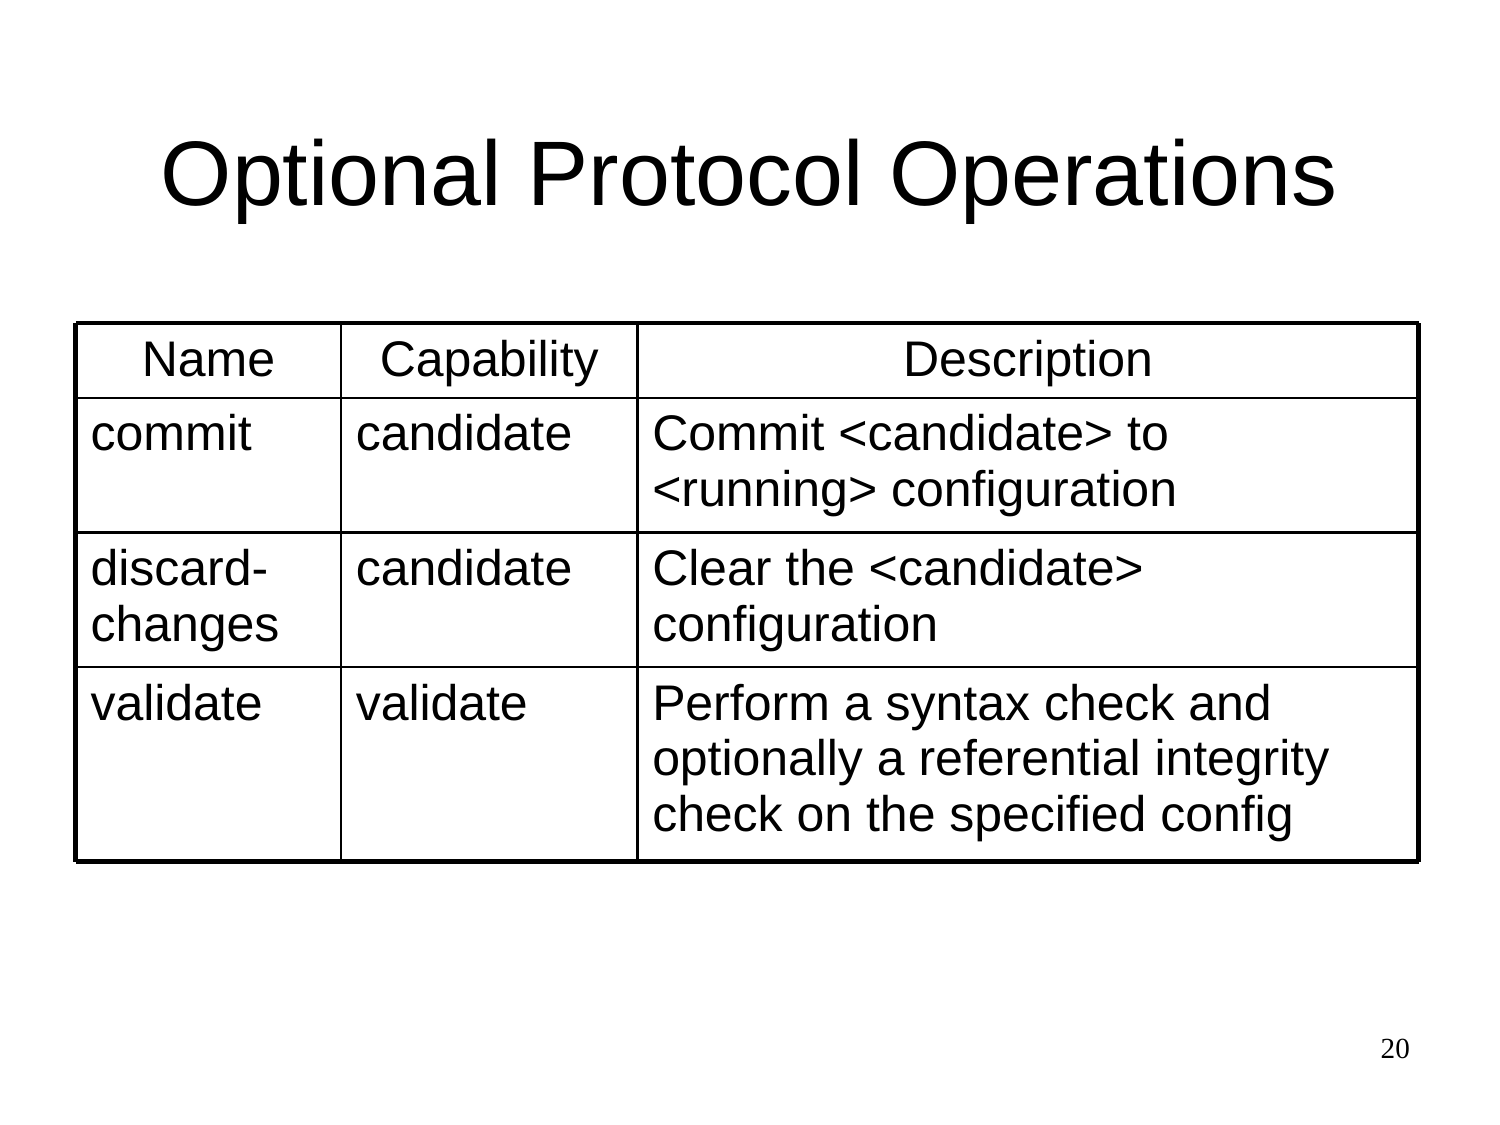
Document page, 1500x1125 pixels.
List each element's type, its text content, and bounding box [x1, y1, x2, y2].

text_box candidate [342, 399, 636, 531]
text_box Clear the <candidate> configuration [639, 534, 1416, 666]
text_box Name [78, 325, 340, 397]
text_box Perform a syntax check and optionally a referential integrity check on the specified config [639, 668, 1416, 859]
text_box Commit <candidate> to <running> configuration [639, 399, 1416, 531]
text_box Capability [342, 325, 636, 397]
text_box commit [78, 399, 340, 531]
text_box candidate [342, 534, 636, 666]
title Optional Protocol Operations [75, 44, 1426, 233]
text_box validate [342, 668, 636, 859]
text_box validate [78, 668, 340, 859]
text_box discard-changes [78, 534, 340, 666]
text_box Description [639, 325, 1416, 397]
